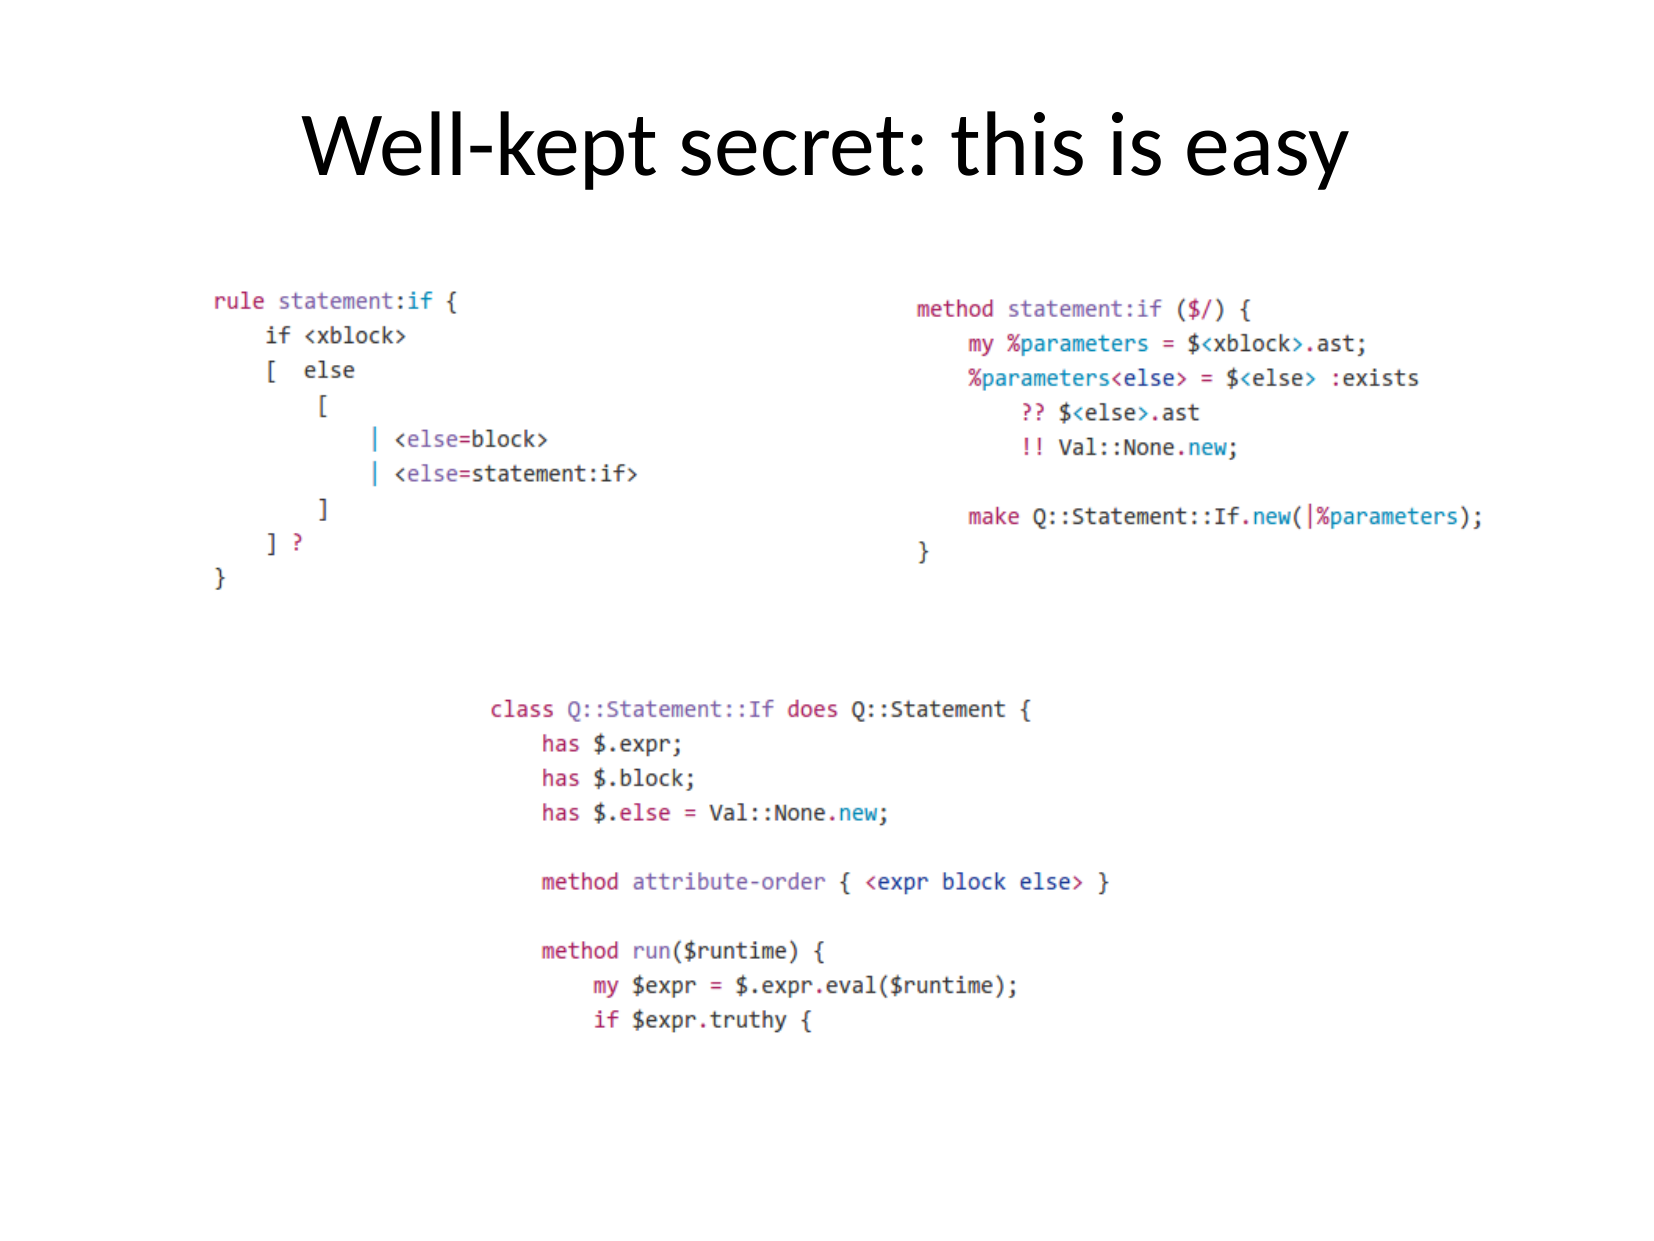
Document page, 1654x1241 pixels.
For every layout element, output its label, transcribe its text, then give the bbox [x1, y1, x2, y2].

picture [195, 284, 659, 601]
title Well-kept secret: this is easy [82, 49, 1571, 257]
picture [900, 284, 1499, 581]
picture [481, 689, 1126, 1042]
